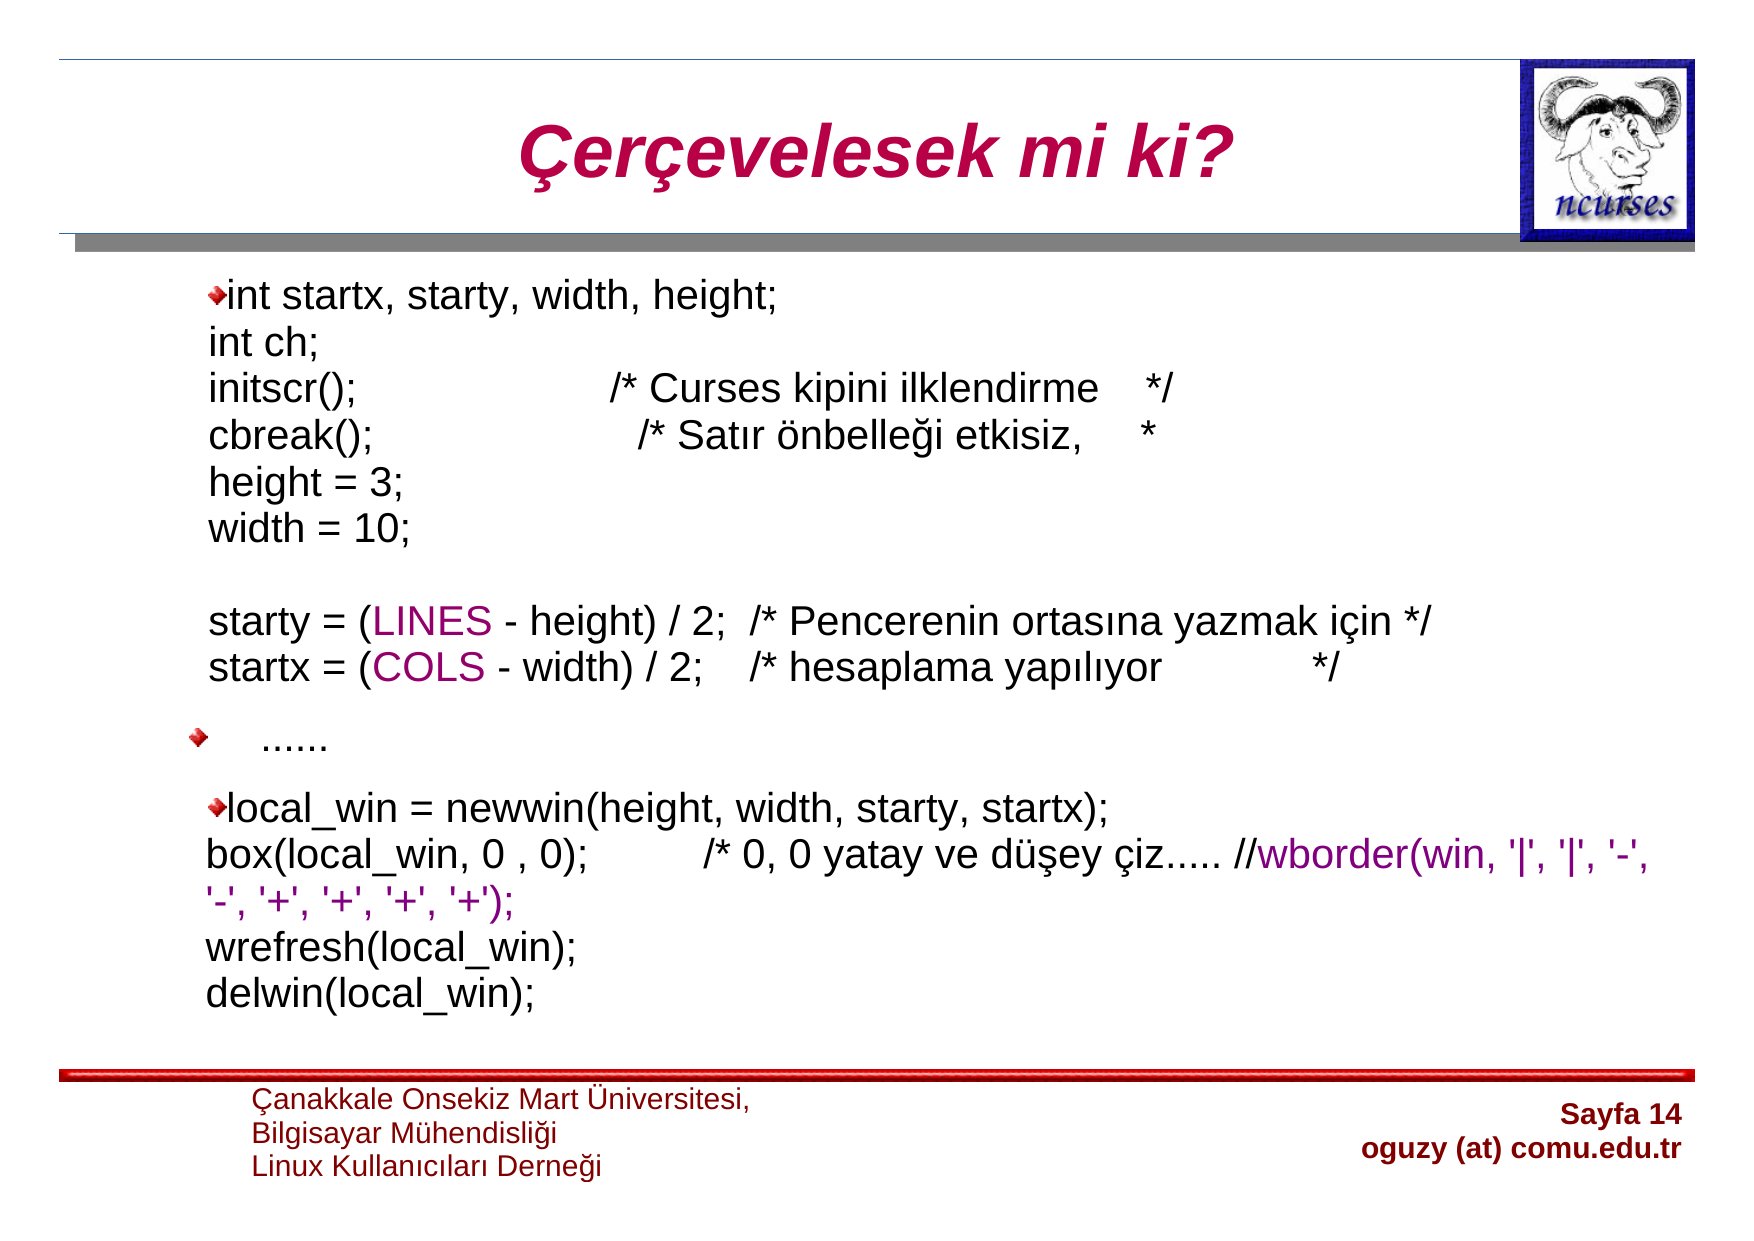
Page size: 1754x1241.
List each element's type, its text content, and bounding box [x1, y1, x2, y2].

title Çerçevelesek mi ki? [59, 59, 1695, 244]
picture [59, 1069, 1695, 1082]
list int startx, starty, width, height; int ch; initscr(); /* Curses kipini ilklendirme */ cbreak(); /* Satır önbelleği etkisiz, * height = 3; width = 10; starty = (LINES - height) / 2; /* Pencerenin ortasına yazmak için */ startx = (COLS - width) / 2; /* hesaplama yapılıyor */ ...... local_win = newwin(height, width, starty, startx); box(local_win, 0 , 0); /* 0, 0 yatay ve düşey çiz..... //wborder(win, '|', '|', '-', '-', '+', '+', '+', '+'); wrefresh(local_win); delwin(local_win); [71, 272, 1695, 1055]
